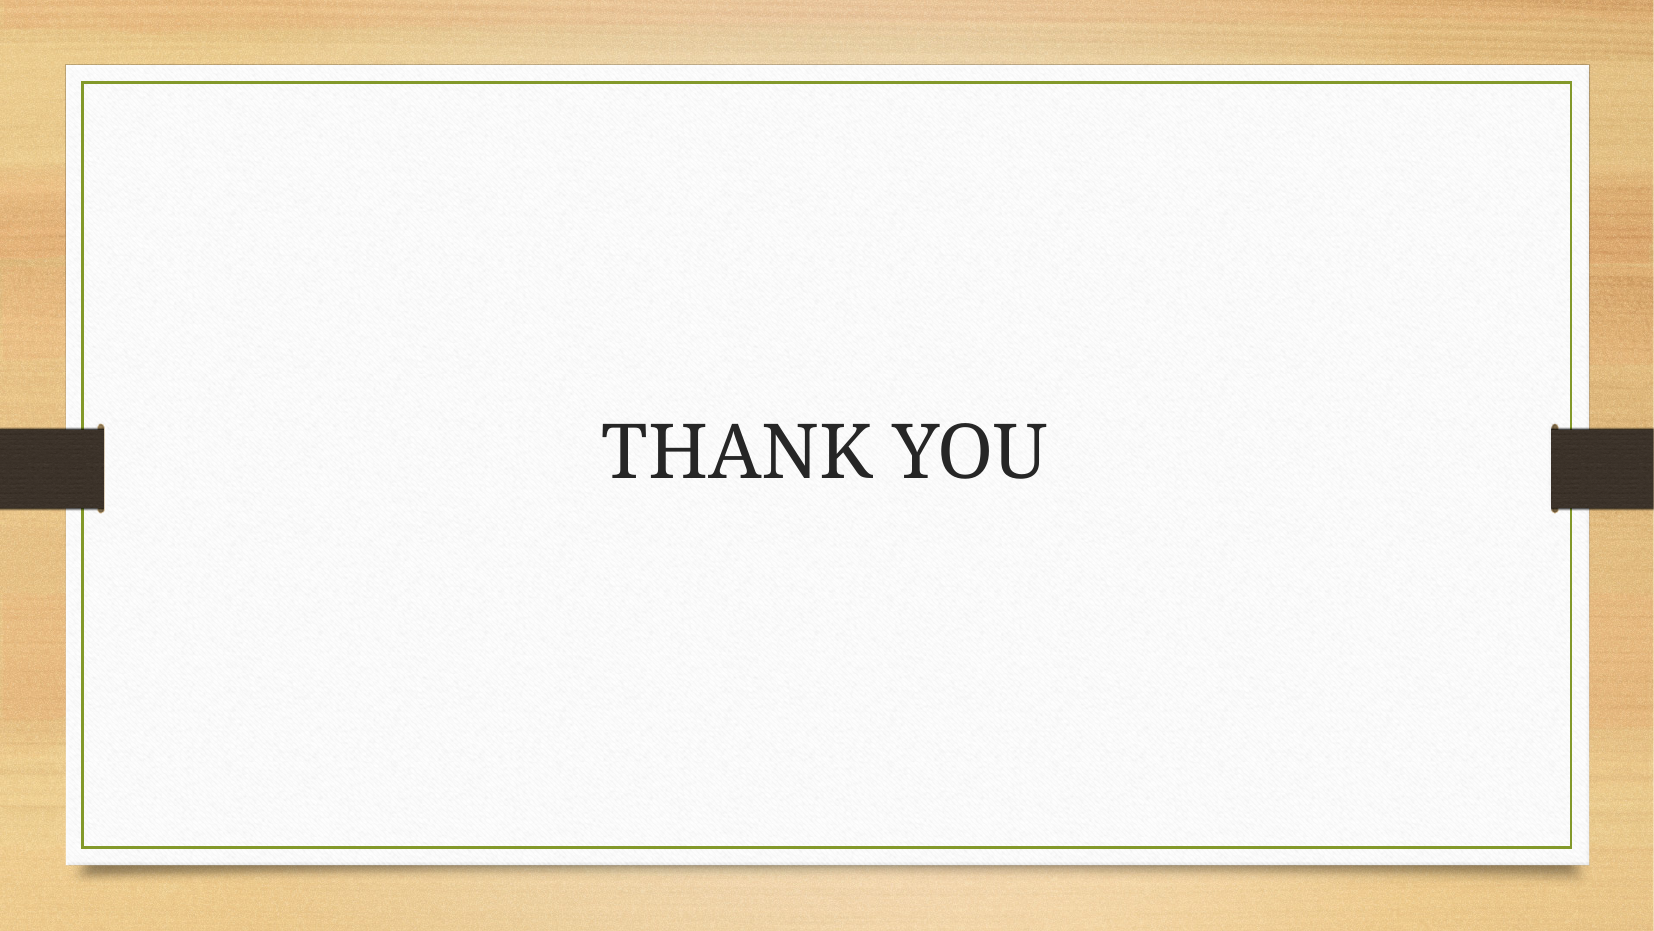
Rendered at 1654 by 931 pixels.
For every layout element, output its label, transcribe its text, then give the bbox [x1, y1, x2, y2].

picture [0, 0, 1654, 931]
title THANK YOU [117, 238, 1533, 660]
